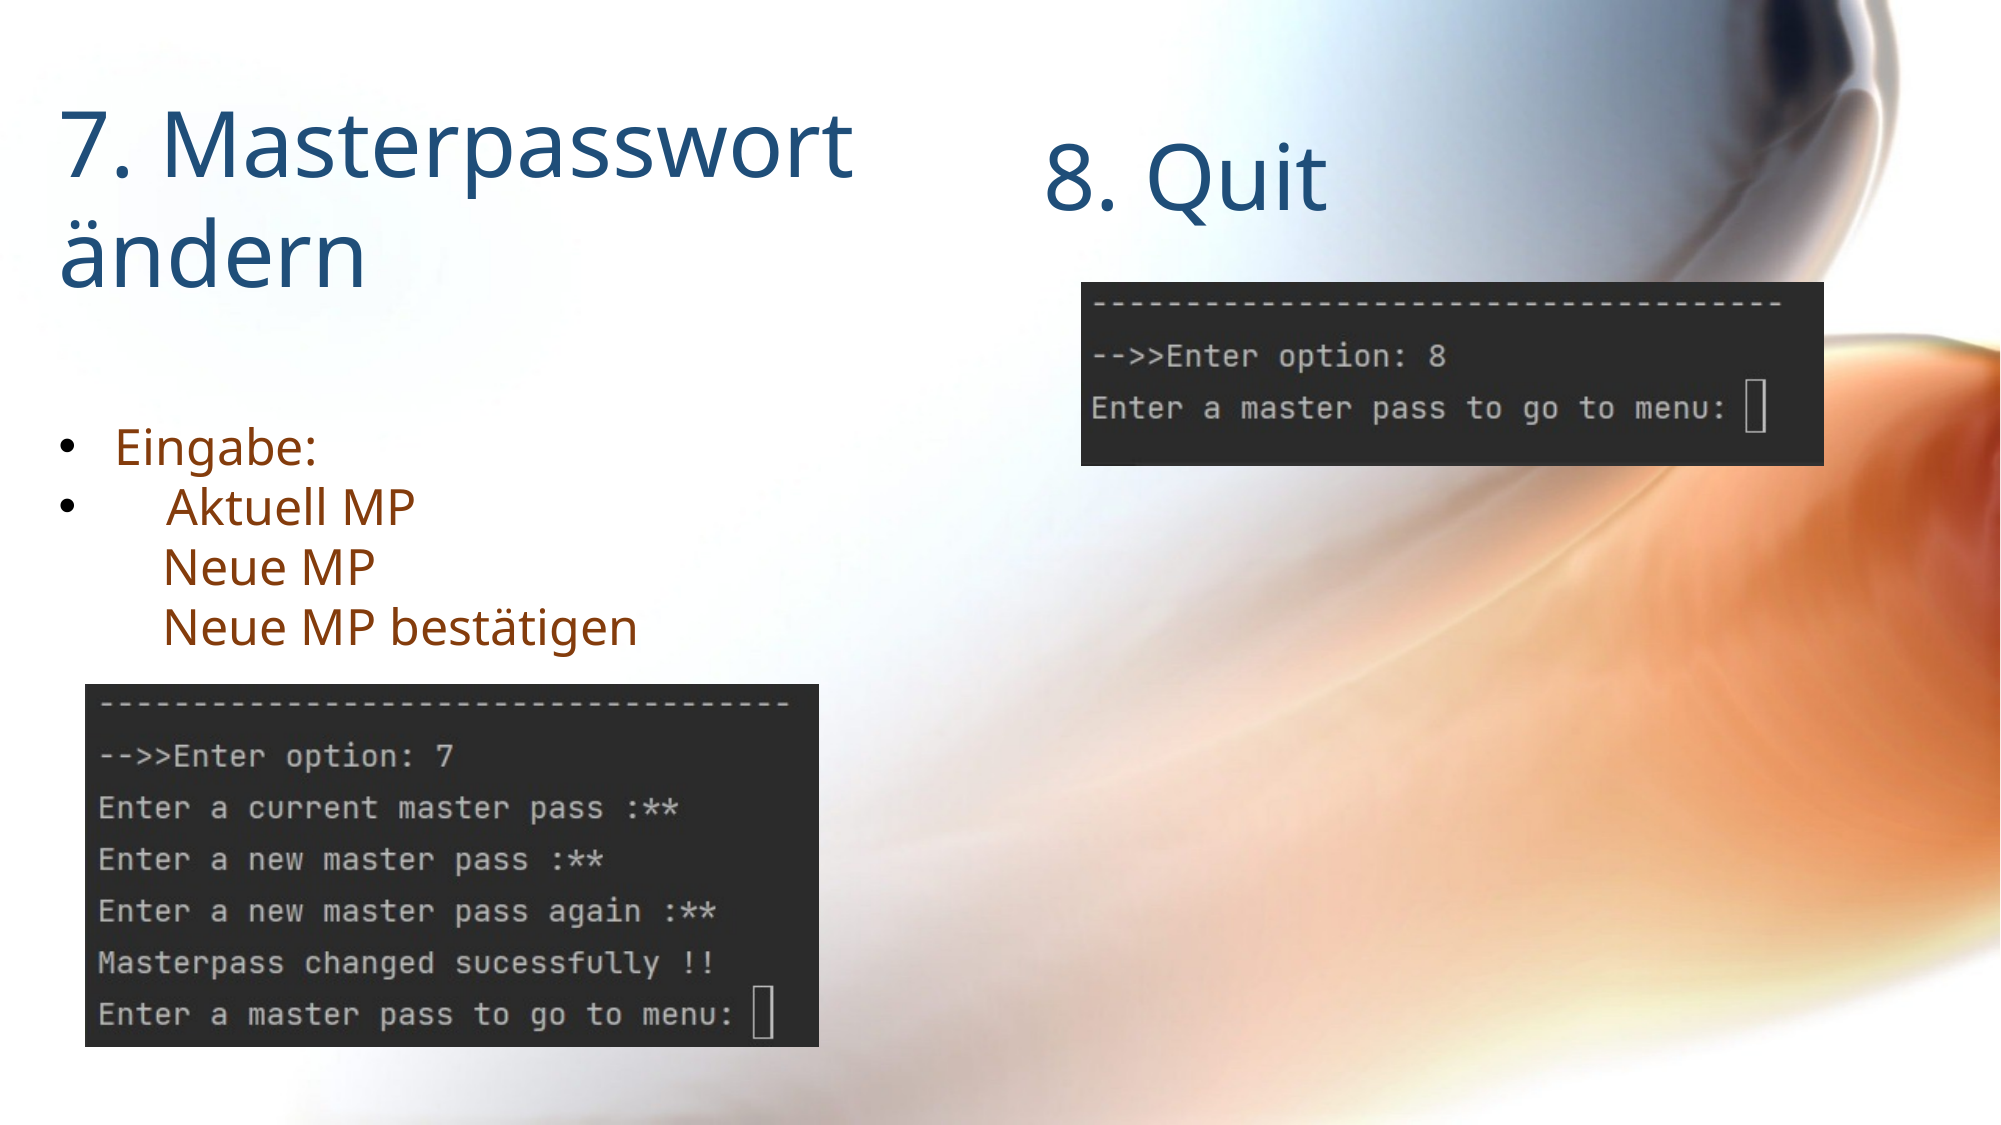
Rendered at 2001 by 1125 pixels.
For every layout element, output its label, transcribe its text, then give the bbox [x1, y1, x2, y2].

text_box 8. Quit [1028, 110, 1929, 283]
picture [85, 684, 819, 1047]
picture [1081, 282, 1824, 466]
text_box 7. Masterpasswort ändern Eingabe: Aktuell MP Neue MP Neue MP bestätigen [43, 78, 1000, 669]
